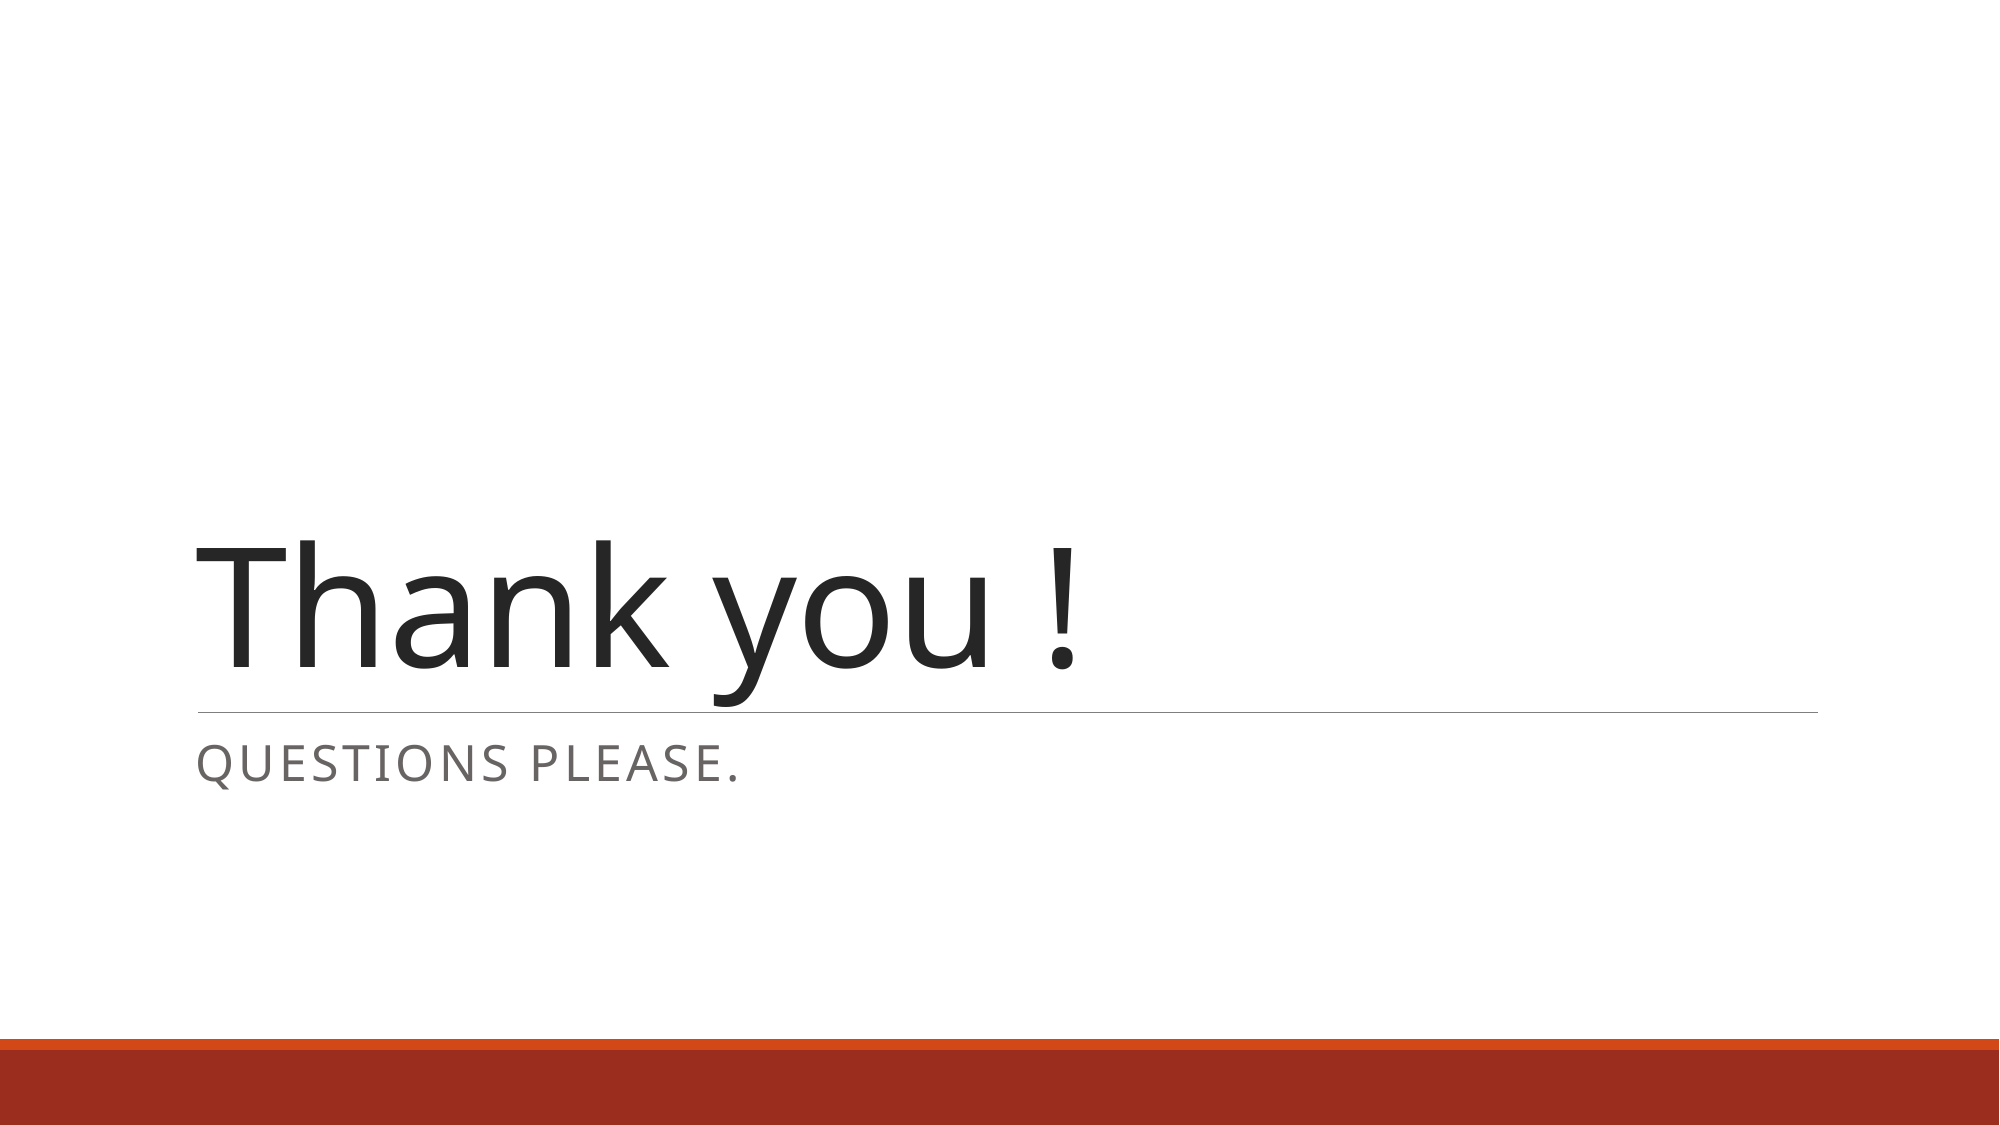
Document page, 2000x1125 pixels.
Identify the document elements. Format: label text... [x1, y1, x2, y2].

title Thank you ! [179, 124, 1830, 710]
subtitle Questions please. [180, 730, 1831, 919]
